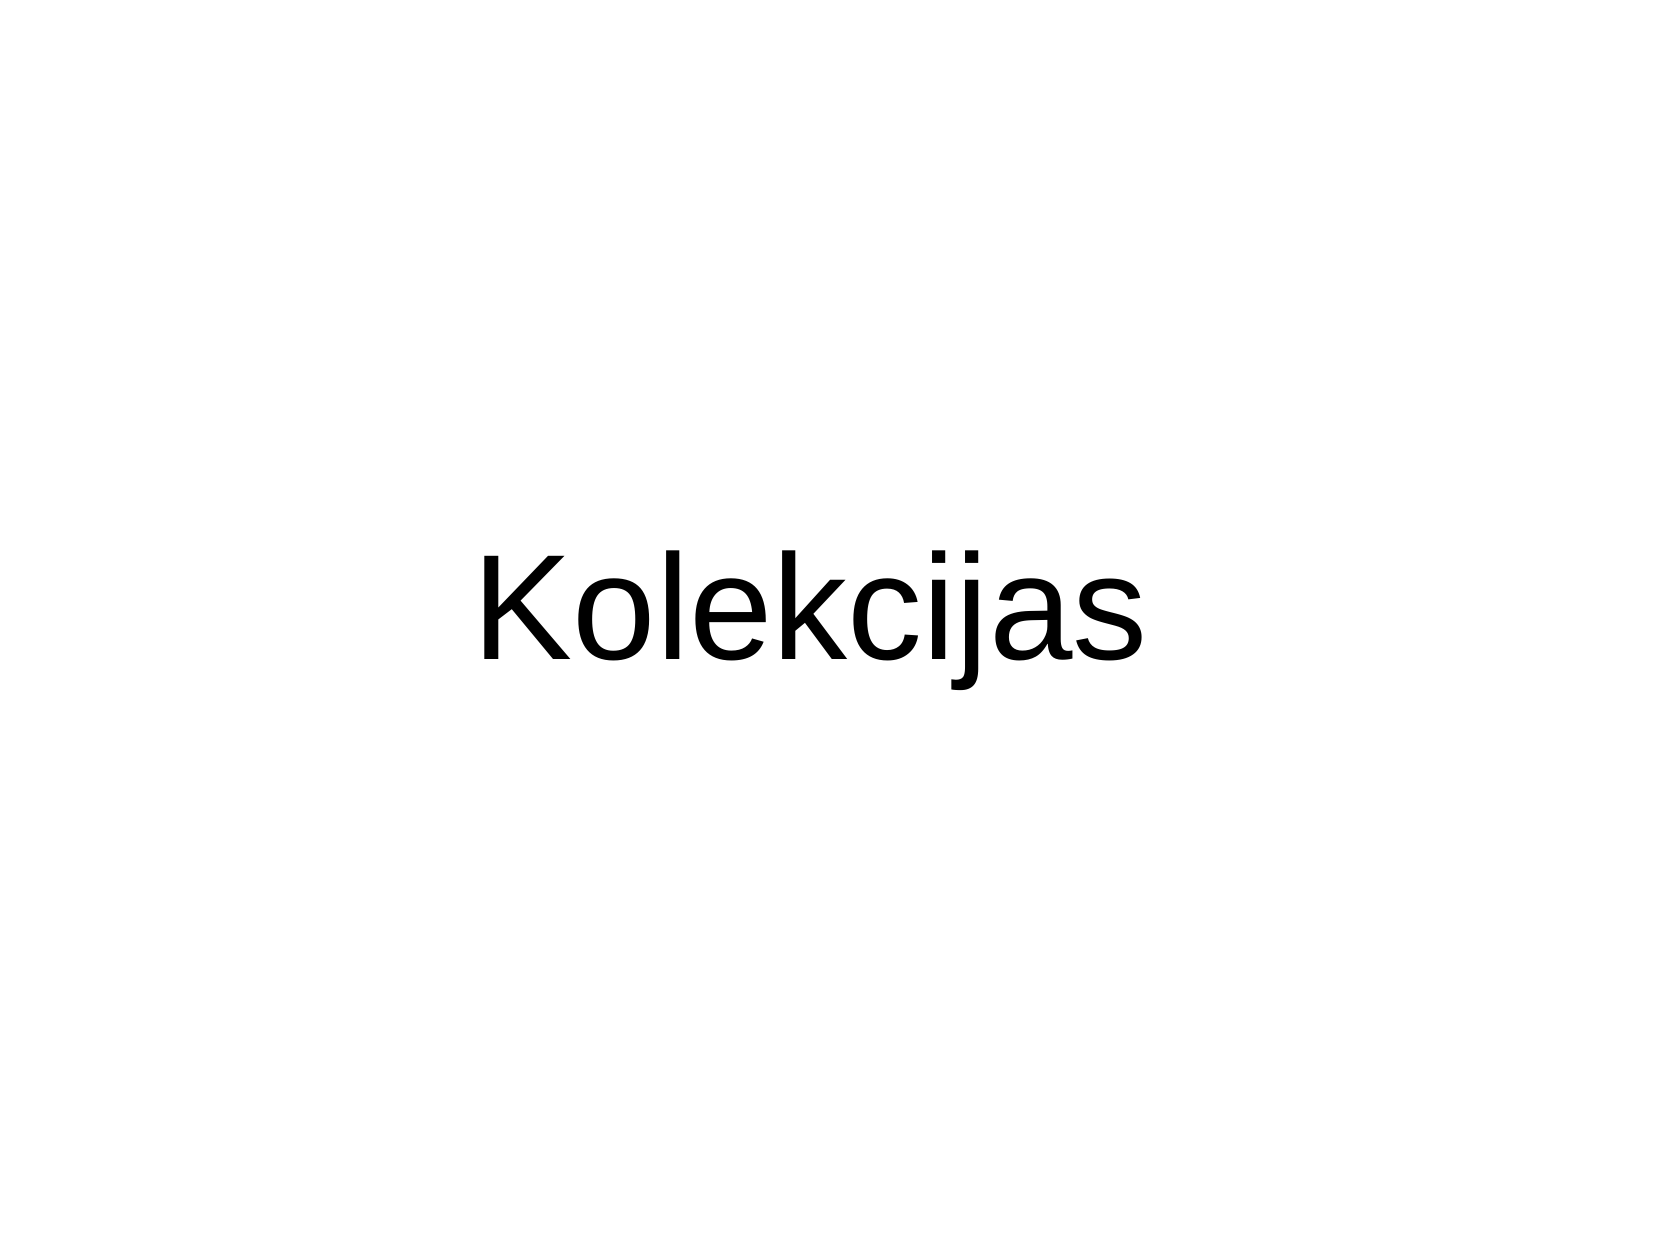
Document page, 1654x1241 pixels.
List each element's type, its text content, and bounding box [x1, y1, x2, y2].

subtitle Kolekcijas [82, 248, 1538, 968]
